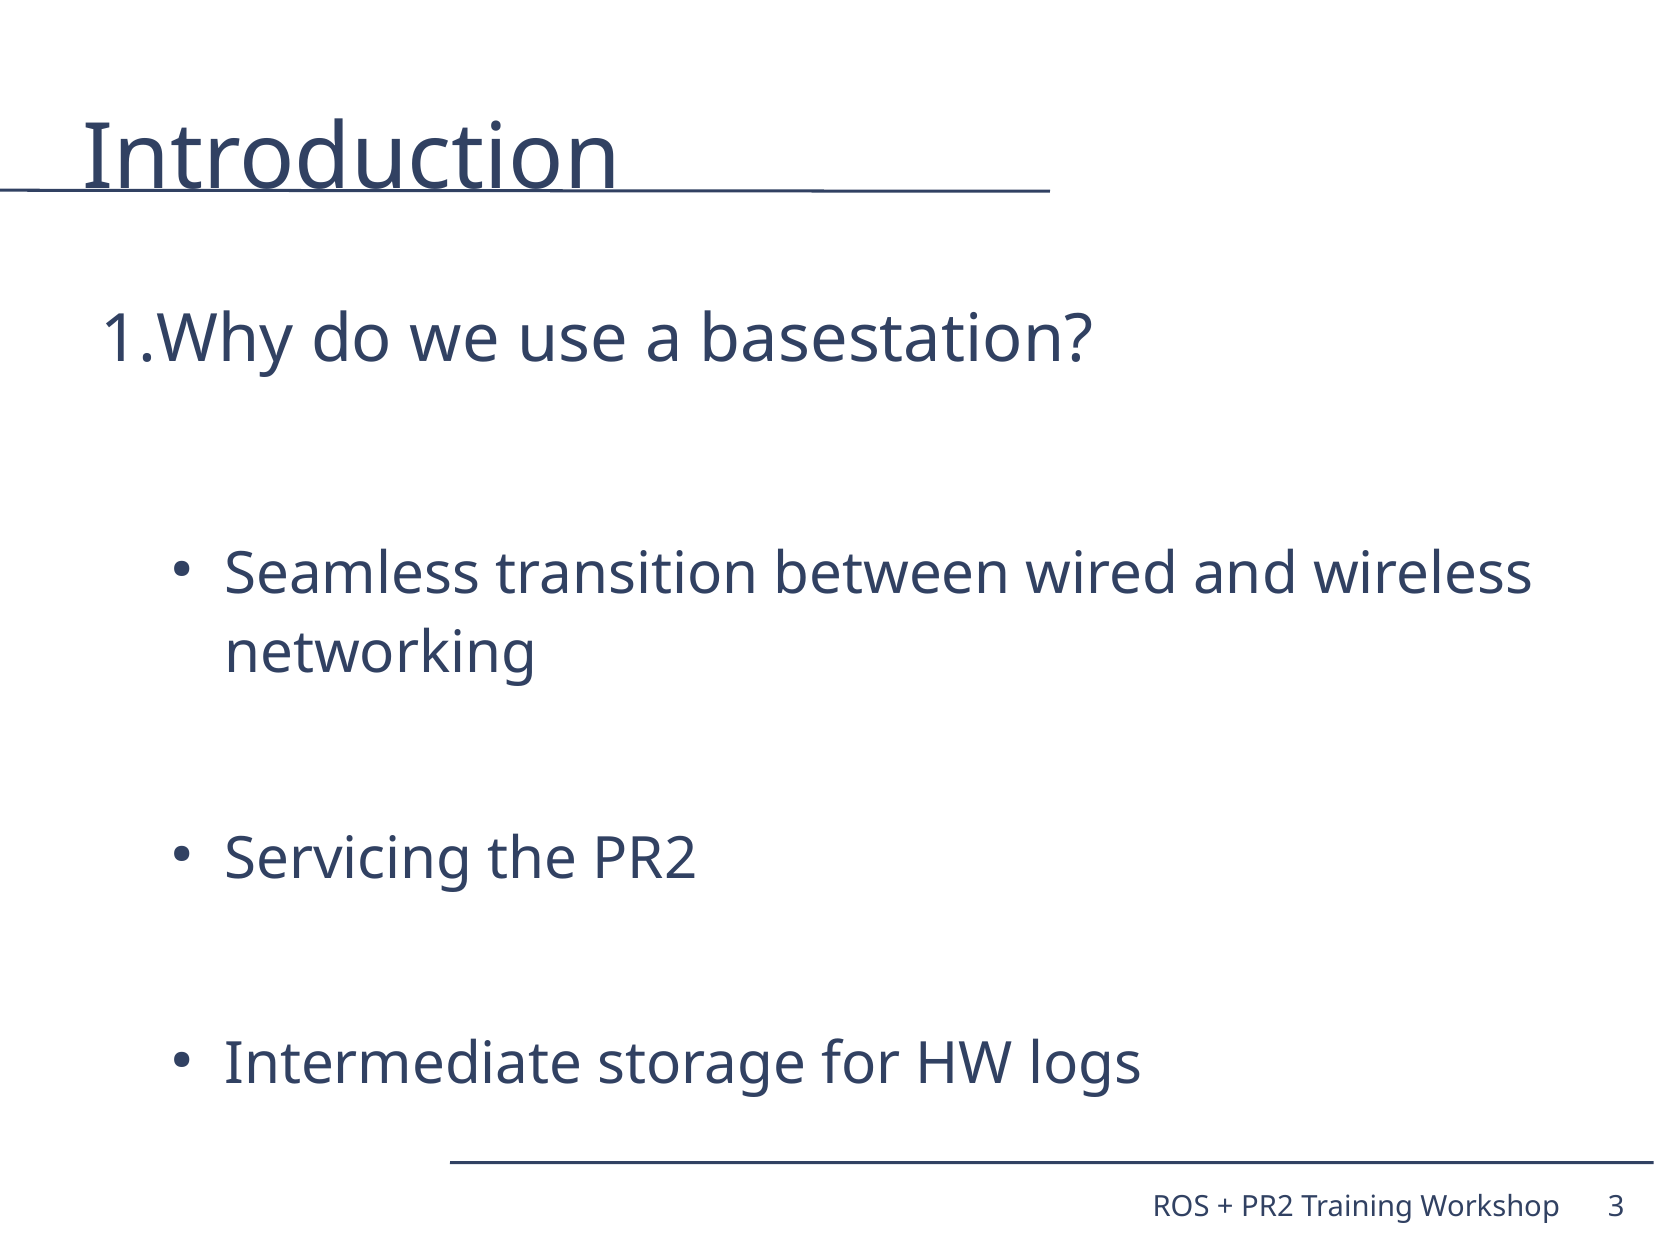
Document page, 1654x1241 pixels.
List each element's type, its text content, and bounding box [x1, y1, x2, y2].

list Why do we use a basestation? Seamless transition between wired and wireless networking Servicing the PR2 Intermediate storage for HW logs [82, 290, 1571, 1109]
title Introduction [82, 49, 1571, 257]
